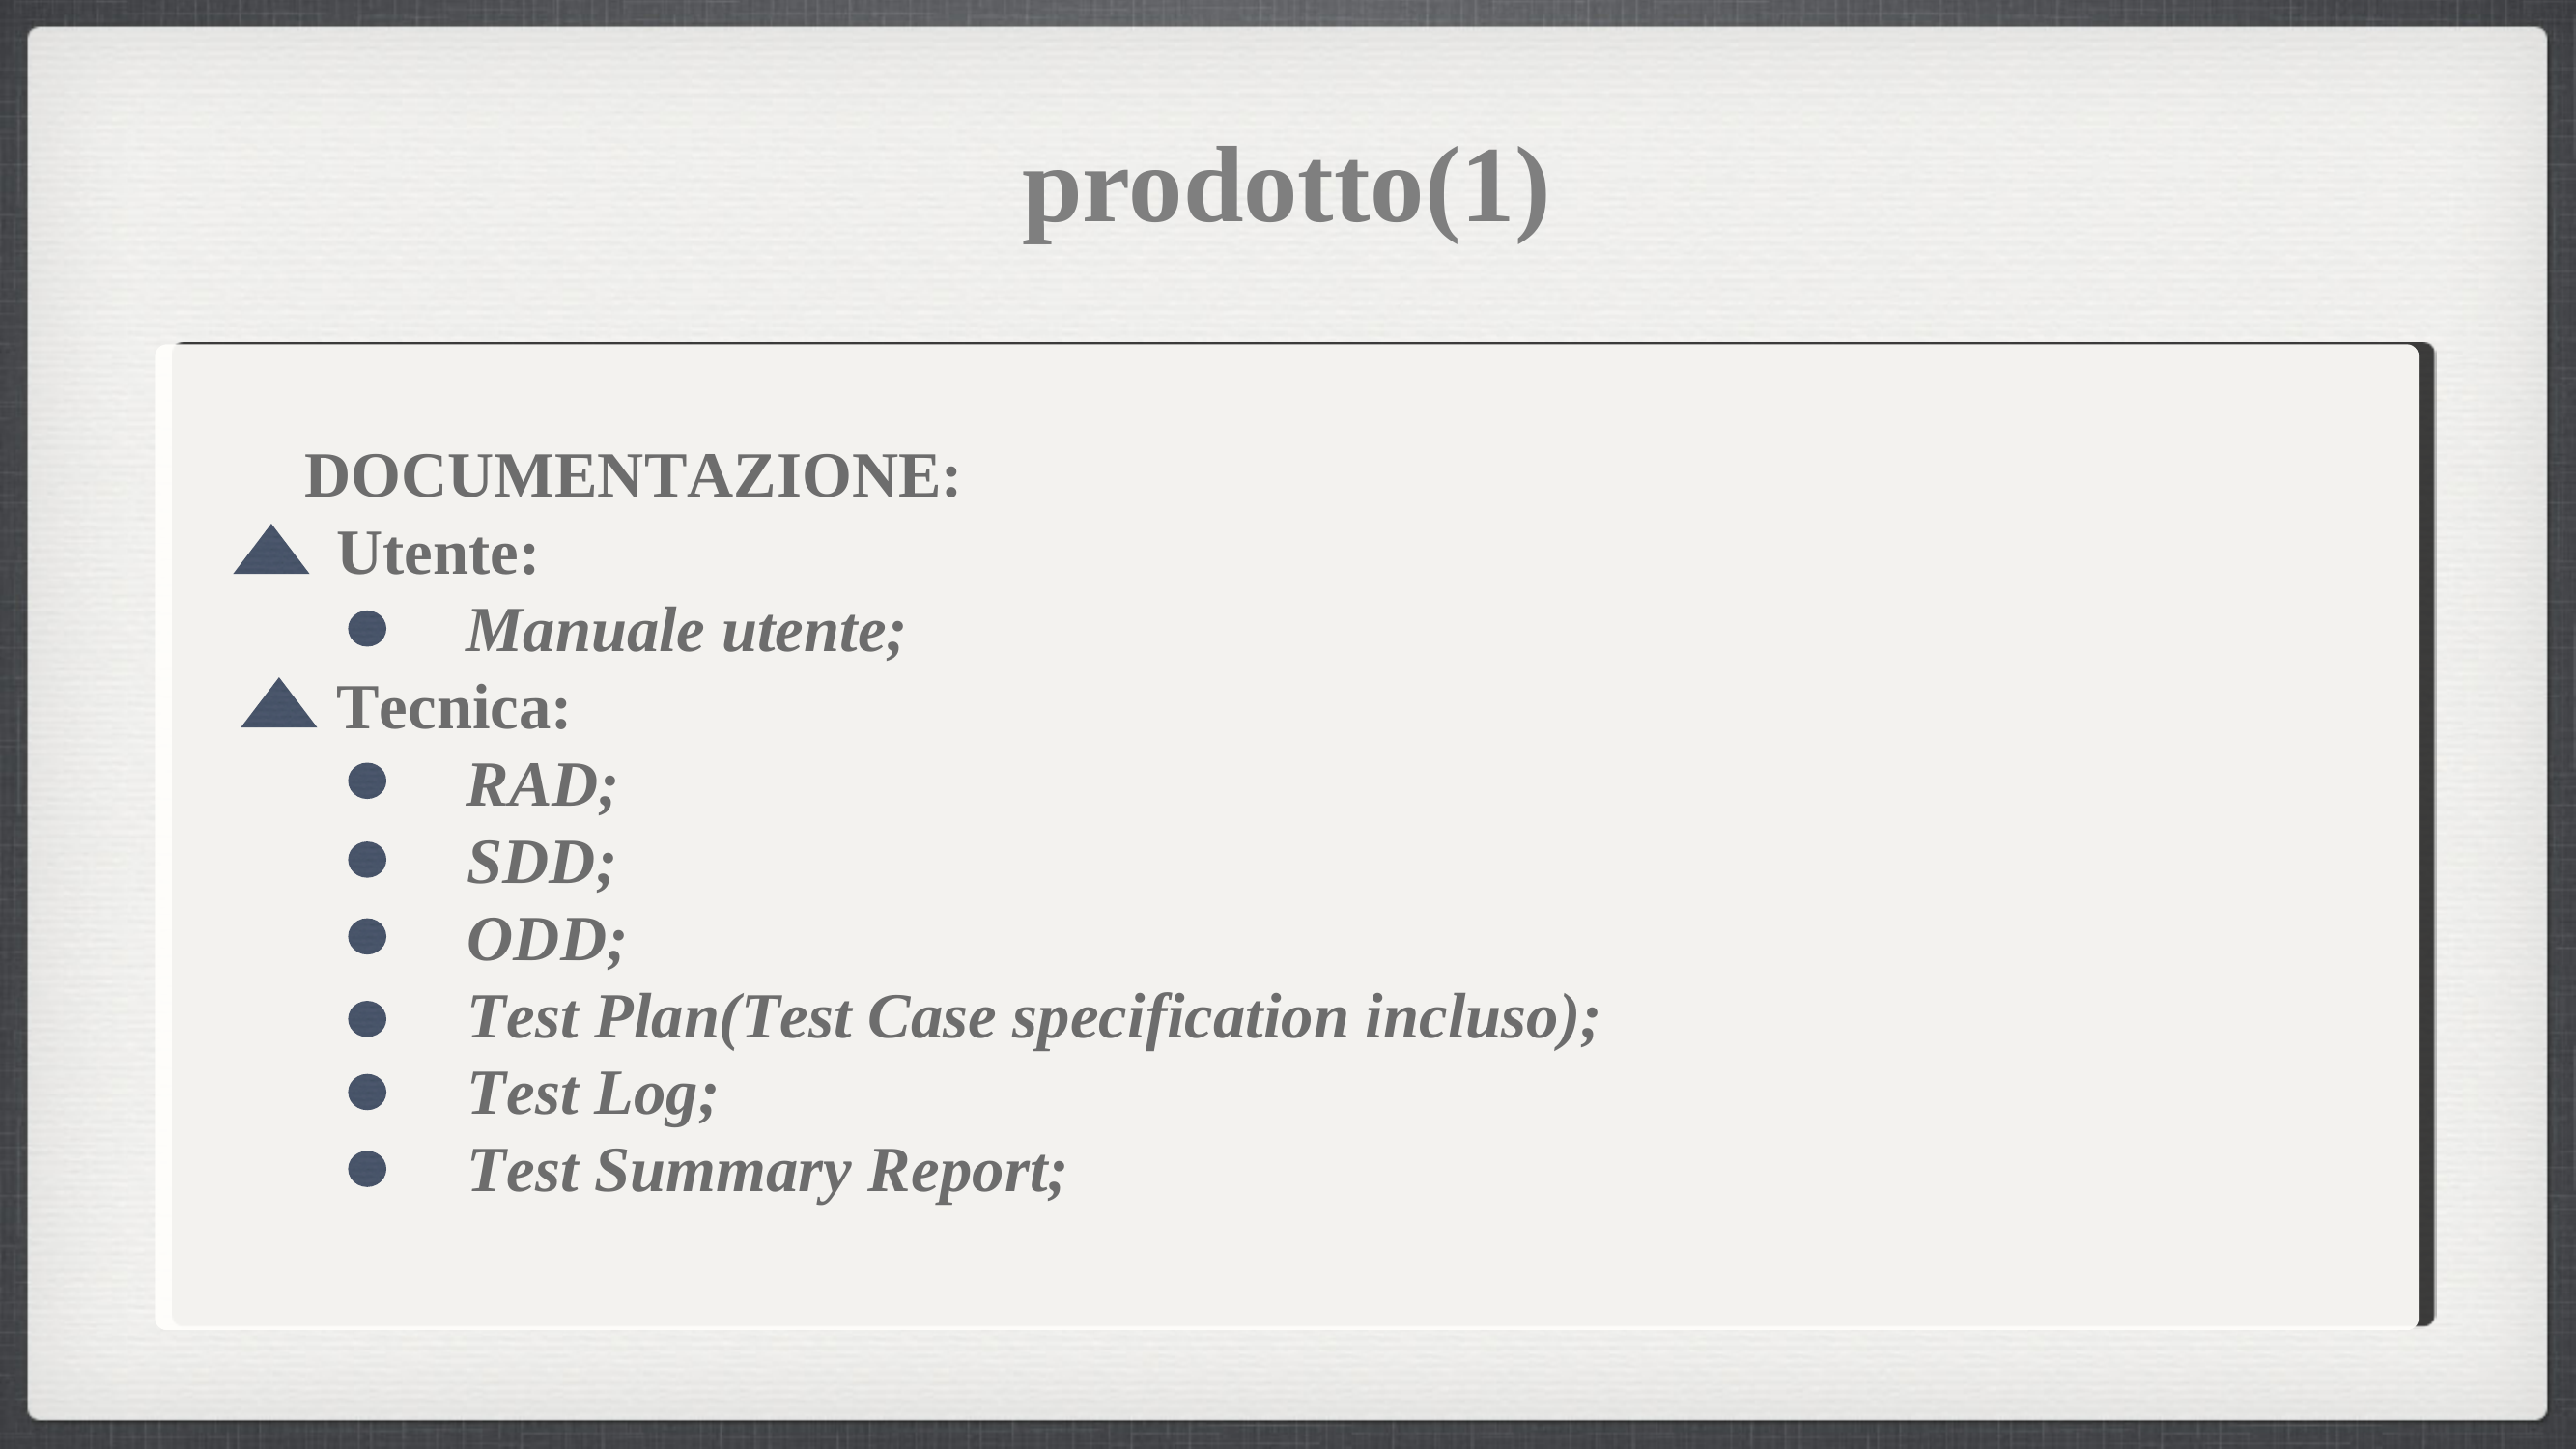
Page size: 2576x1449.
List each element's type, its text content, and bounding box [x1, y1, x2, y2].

text_box [348, 1151, 387, 1187]
text_box [348, 918, 387, 955]
text_box [241, 677, 318, 728]
text_box [348, 841, 387, 878]
text_box [348, 1073, 387, 1111]
text_box [348, 1001, 387, 1037]
text_box [233, 524, 310, 575]
text_box DOCUMENTAZIONE: Utente: Manuale utente; Tecnica: RAD; SDD; ODD; Test Plan(Test Case specification incluso); Test Log; Test Summary Report; [303, 384, 2477, 1331]
picture [0, 0, 2576, 1449]
title prodotto(1) [214, 38, 2359, 334]
text_box [348, 610, 387, 647]
text_box [348, 762, 387, 800]
